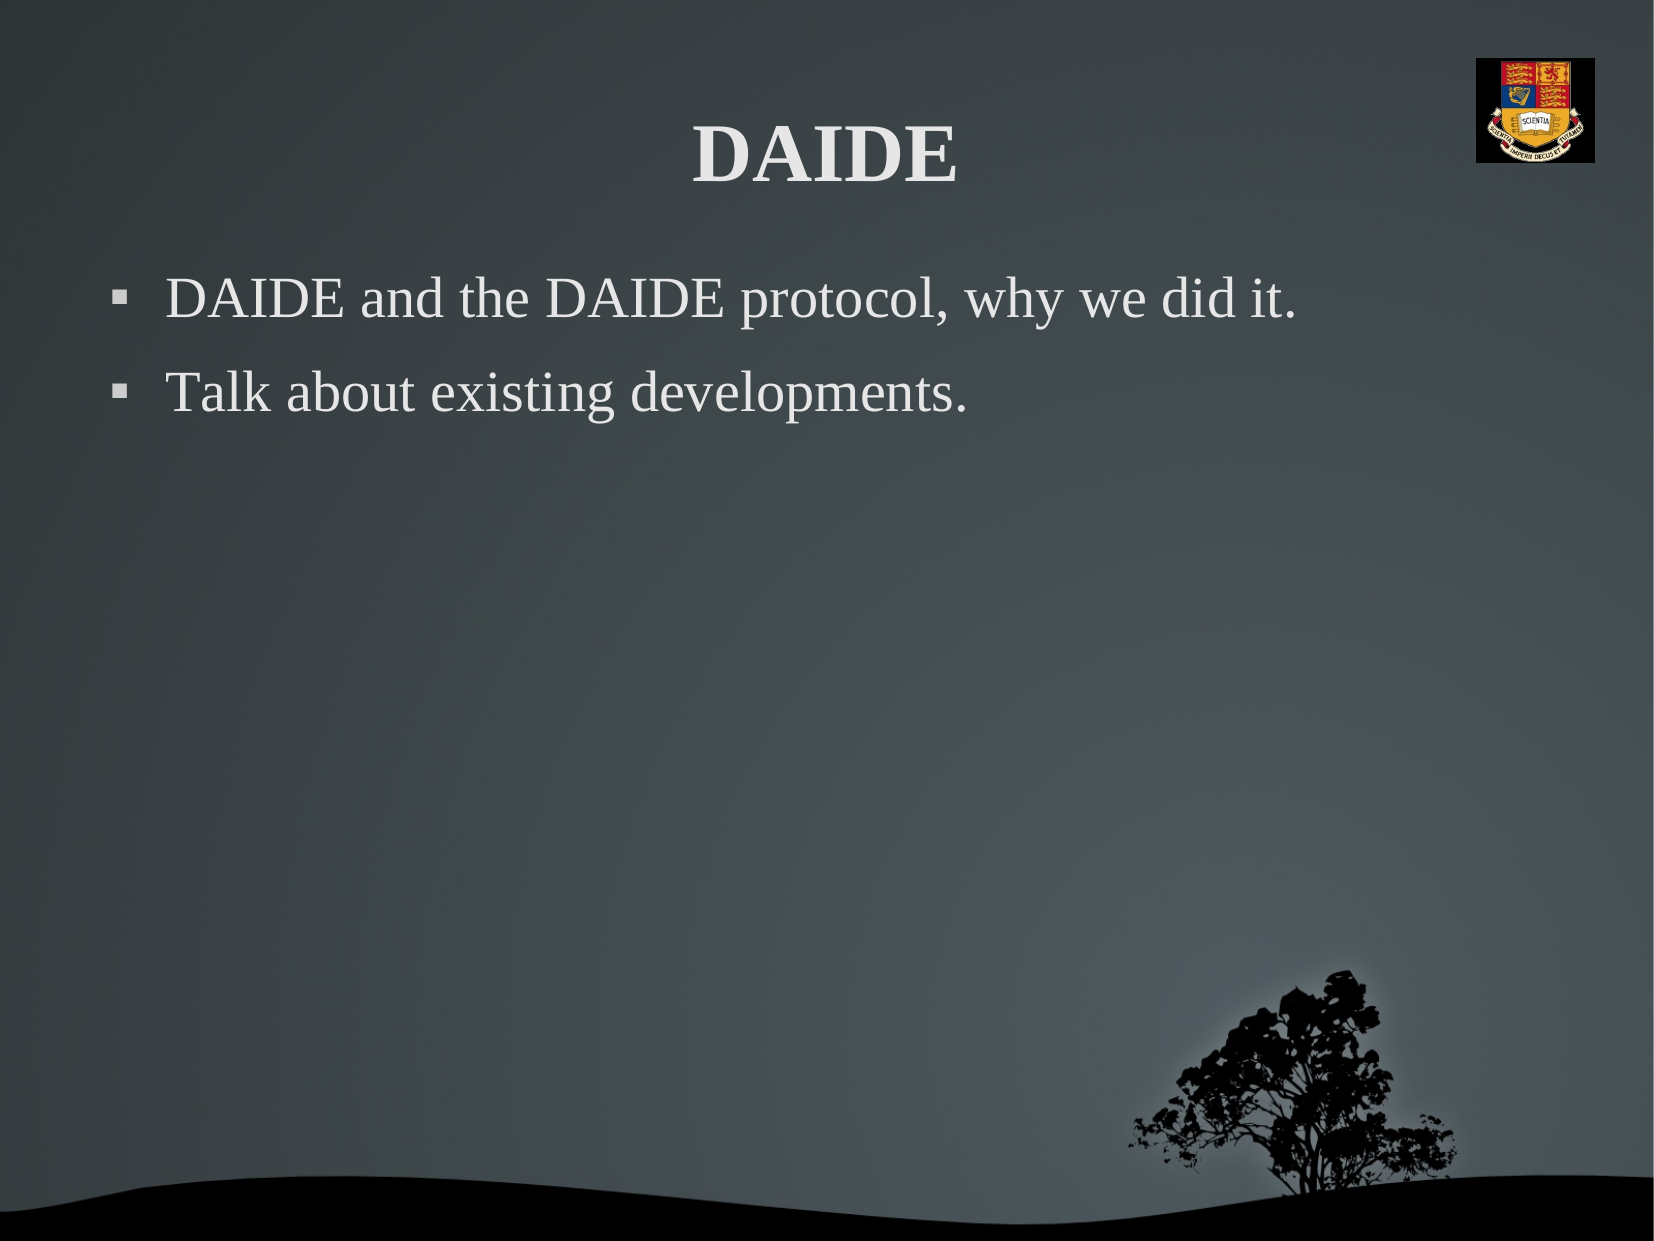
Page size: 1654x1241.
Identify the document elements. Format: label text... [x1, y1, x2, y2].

list DAIDE and the DAIDE protocol, why we did it. Talk about existing developments. [76, 265, 1565, 1085]
title DAIDE [82, 49, 1571, 257]
picture [0, 0, 1654, 1241]
